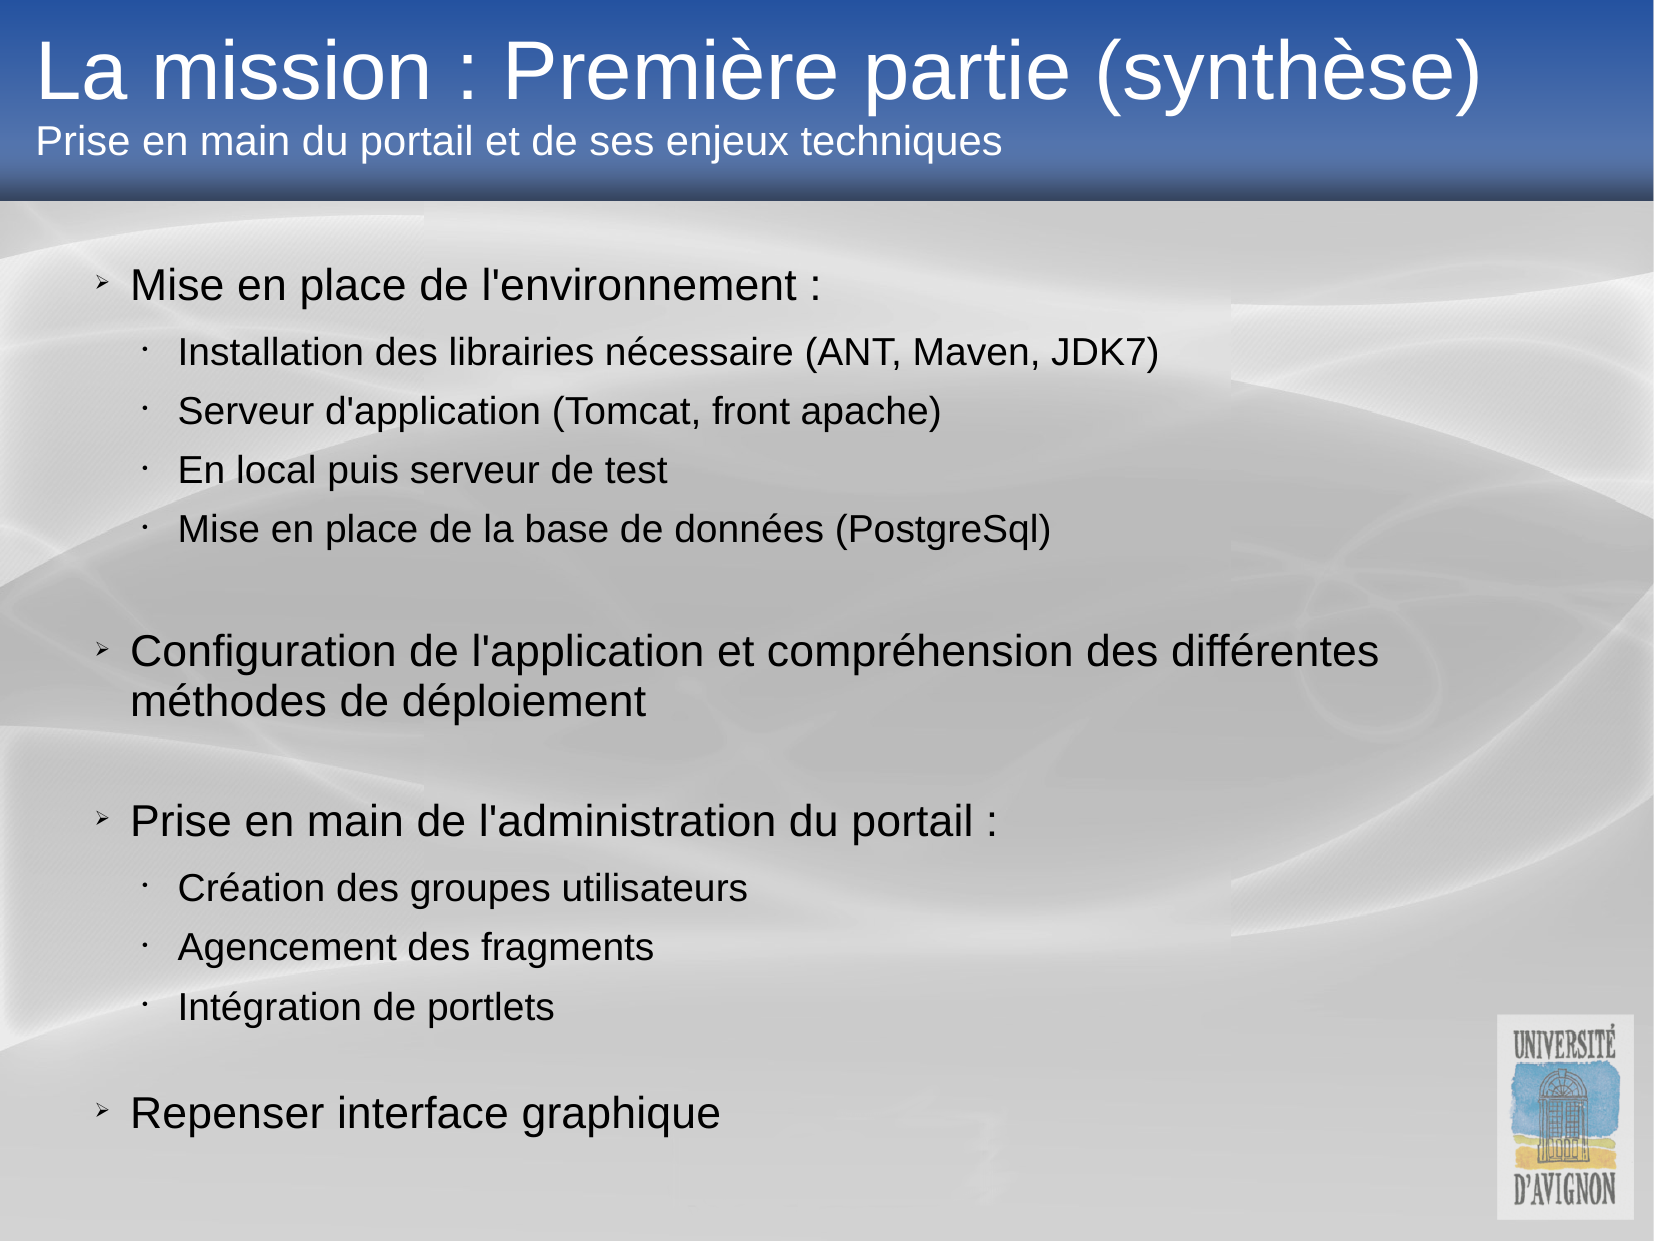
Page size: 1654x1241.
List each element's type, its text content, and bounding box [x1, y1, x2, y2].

list Mise en place de l'environnement : Installation des librairies nécessaire (ANT, Maven, JDK7) Serveur d'application (Tomcat, front apache) En local puis serveur de test Mise en place de la base de données (PostgreSql) Configuration de l'application et compréhension des différentes méthodes de déploiement Prise en main de l'administration du portail : Création des groupes utilisateurs Agencement des fragments Intégration de portlets Repenser interface graphique [82, 259, 1583, 1146]
picture [0, 0, 1654, 1241]
title La mission : Première partie (synthèse) Prise en main du portail et de ses enjeux techniques [35, 0, 1498, 213]
